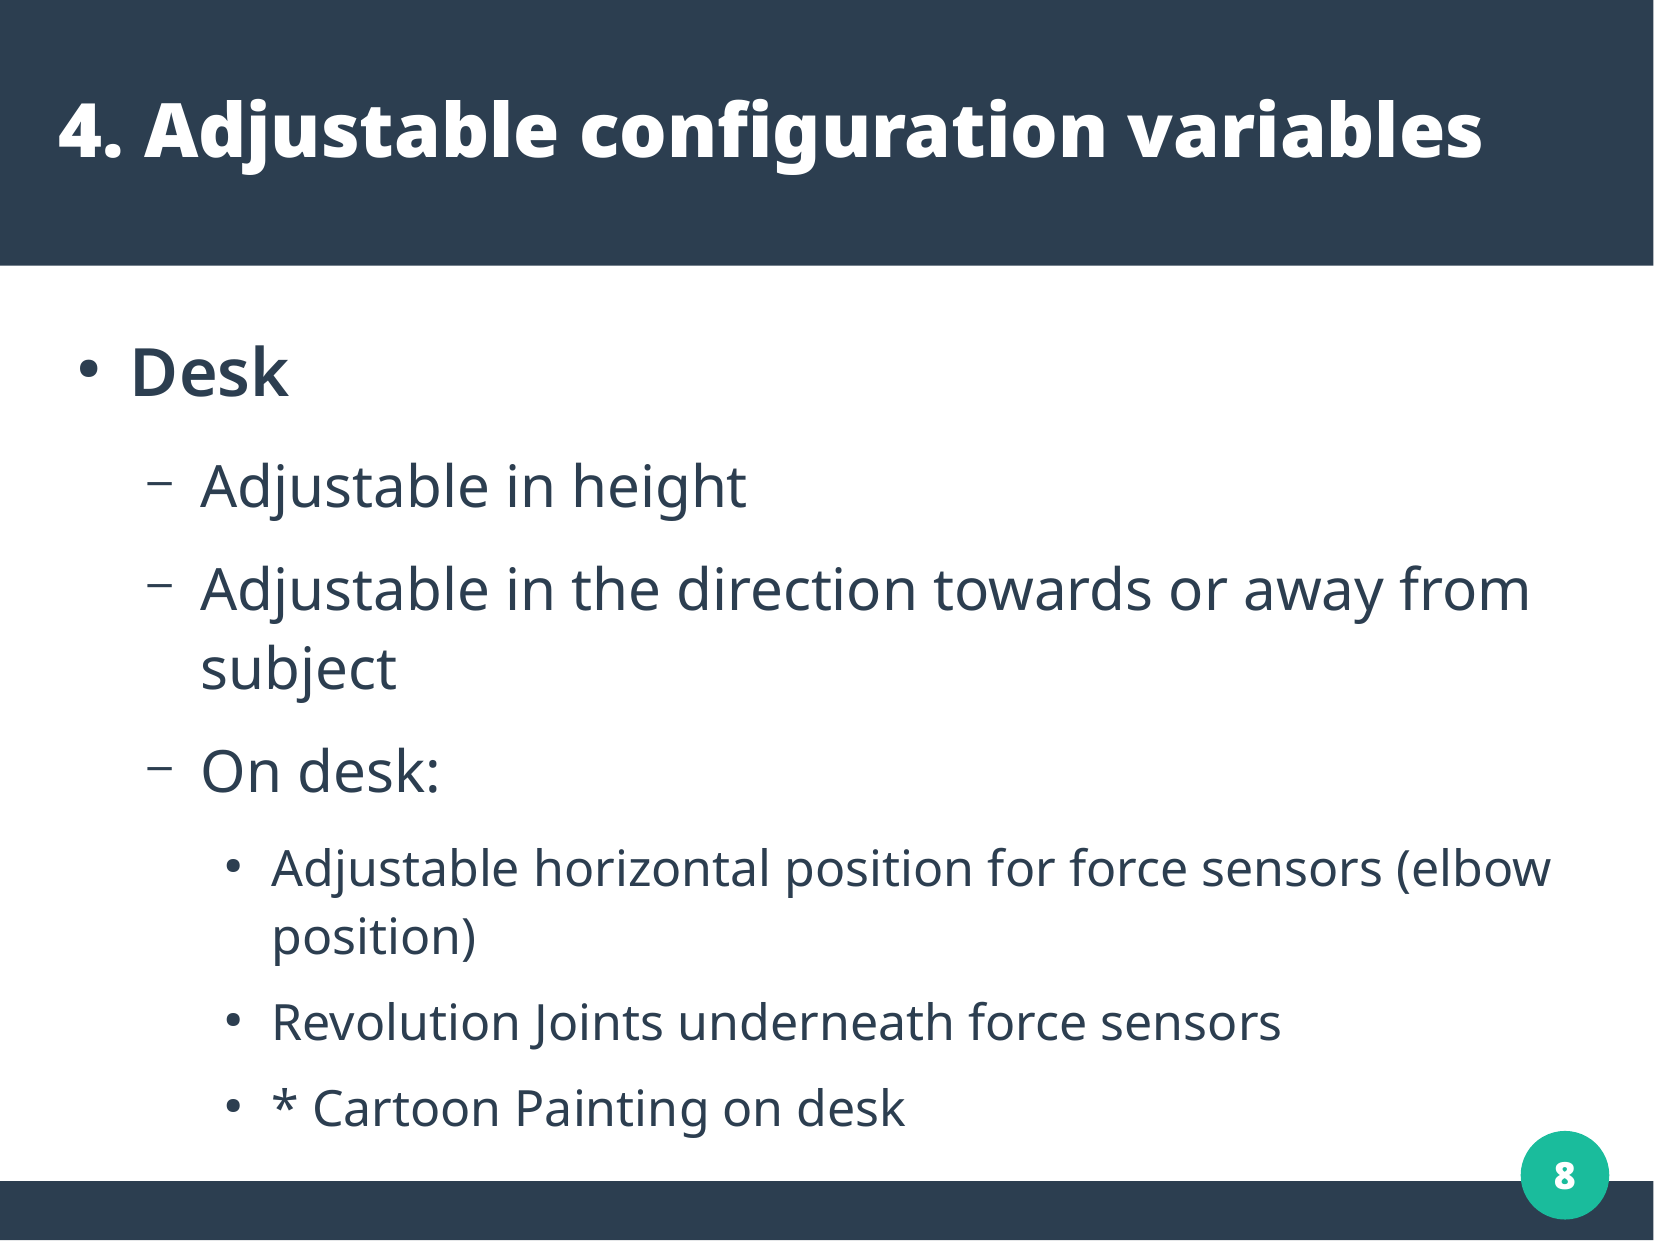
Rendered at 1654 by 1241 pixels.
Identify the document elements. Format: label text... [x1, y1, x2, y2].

title 4. Adjustable configuration variables [59, 49, 1595, 207]
list Desk Adjustable in height Adjustable in the direction towards or away from subject On desk: Adjustable horizontal position for force sensors (elbow position) Revolution Joints underneath force sensors * Cartoon Painting on desk [59, 324, 1595, 1152]
